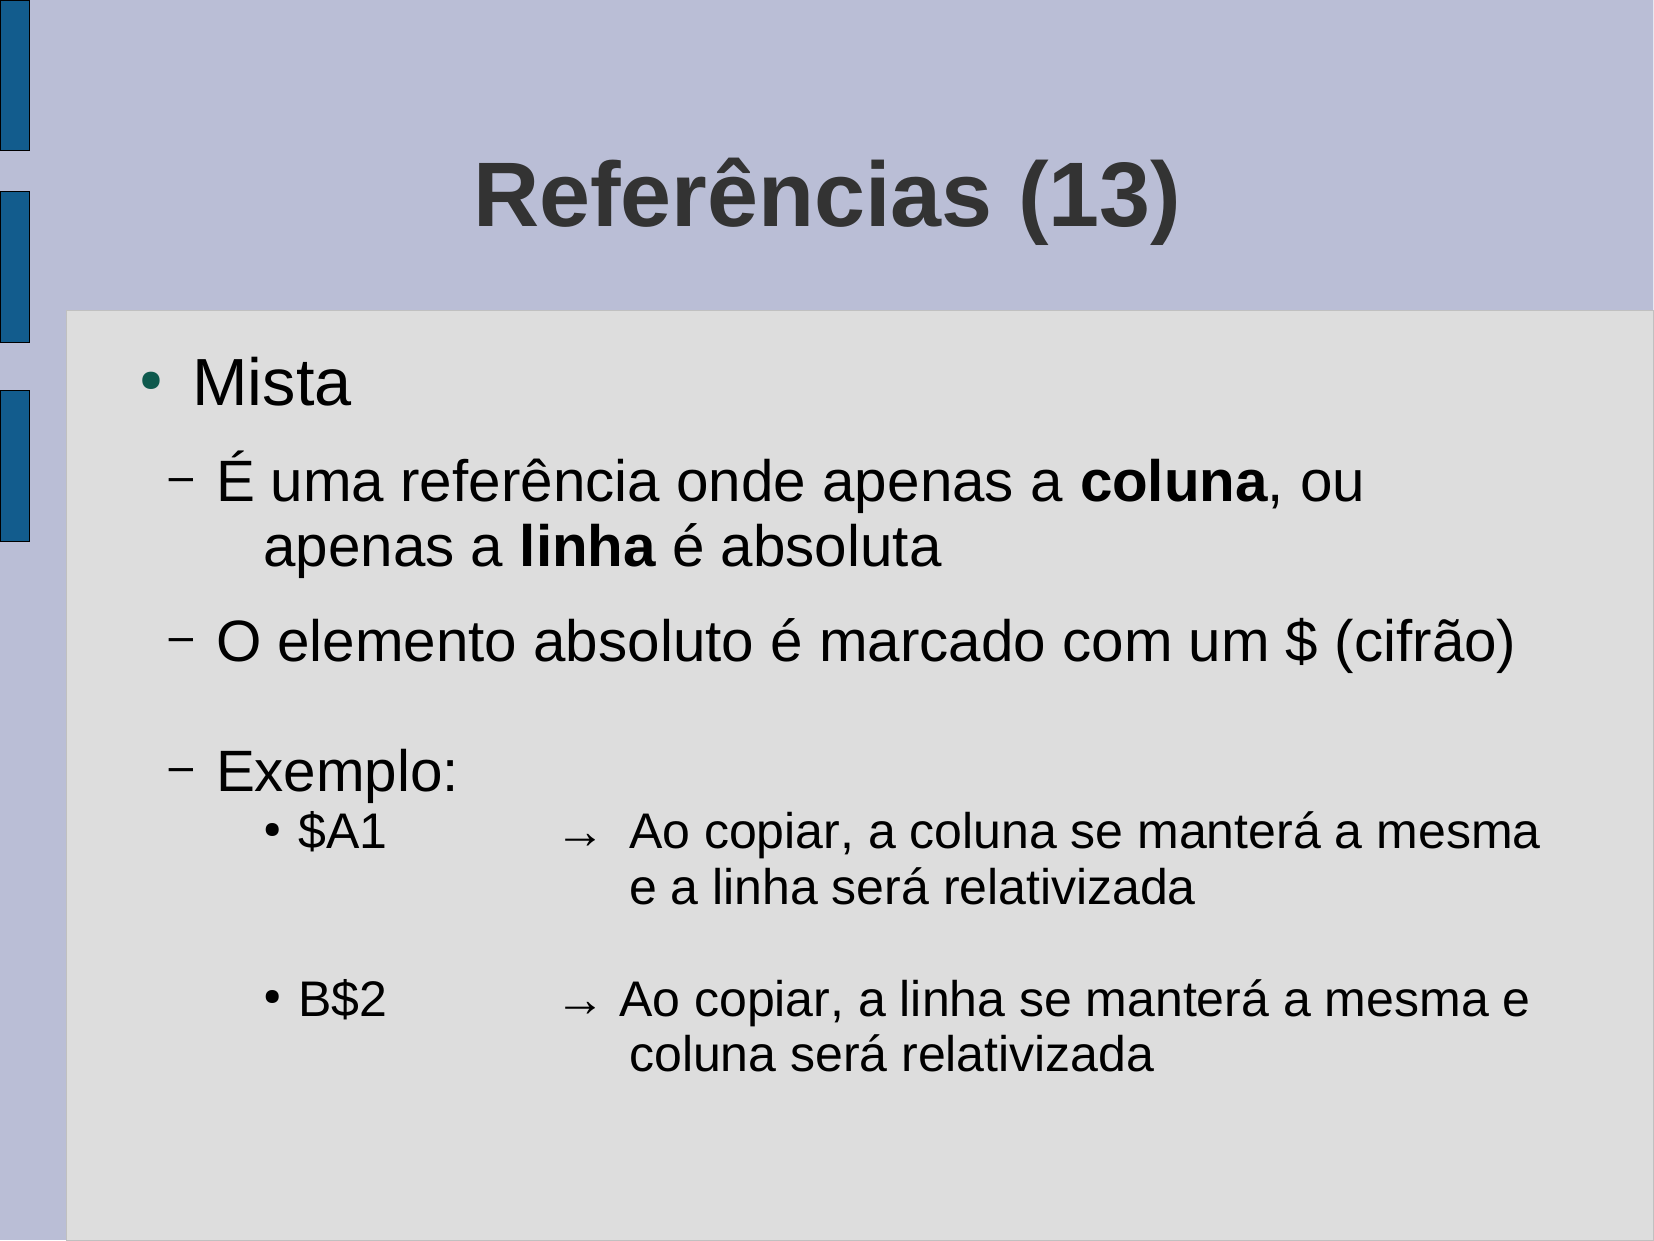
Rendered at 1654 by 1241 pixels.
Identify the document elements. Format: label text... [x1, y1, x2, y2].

list Mista É uma referência onde apenas a coluna, ou apenas a linha é absoluta O elemento absoluto é marcado com um $ (cifrão) Exemplo: $A1 → Ao copiar, a coluna se manterá a mesma e a linha será relativizada B$2 → Ao copiar, a linha se manterá a mesma e coluna será relativizada [121, 344, 1565, 1112]
title Referências (13) [121, 98, 1534, 291]
